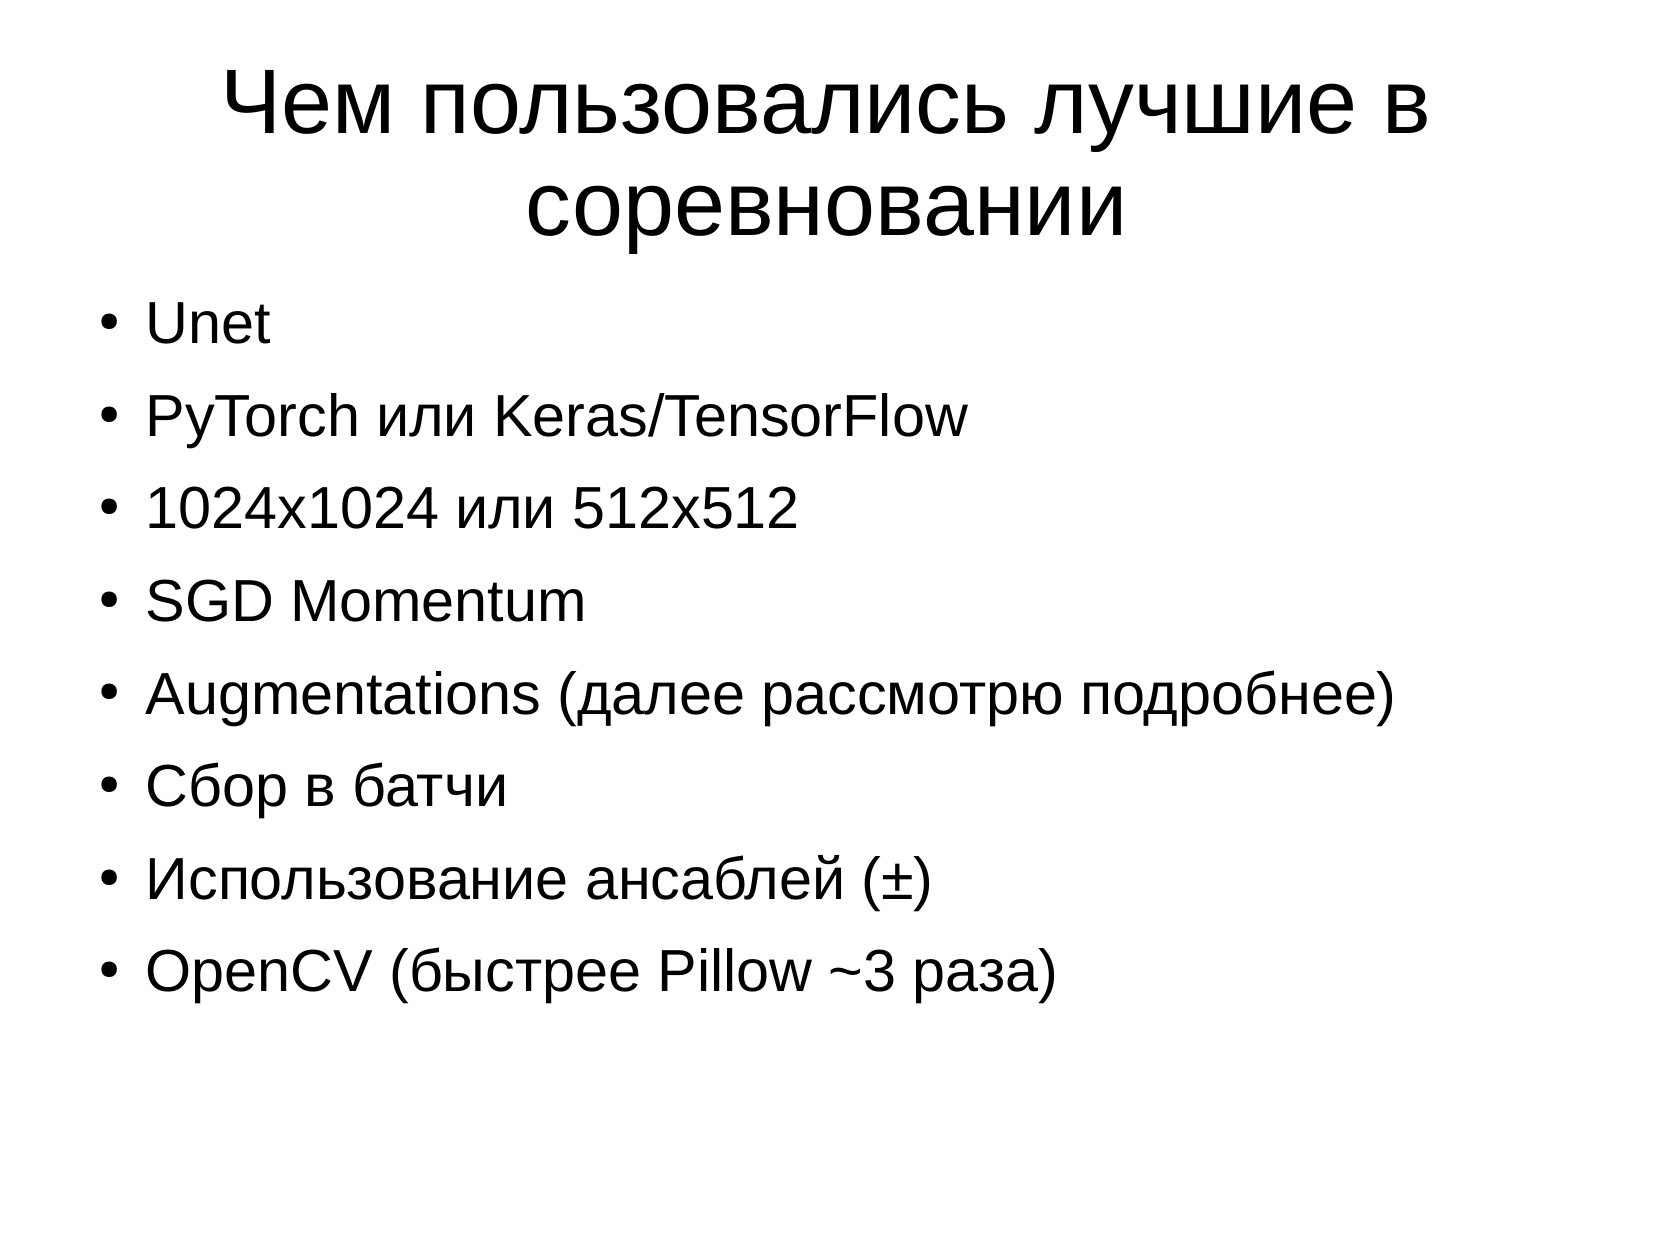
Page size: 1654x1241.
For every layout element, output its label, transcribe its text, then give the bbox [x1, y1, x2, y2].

list Unet PyTorch или Keras/TensorFlow 1024x1024 или 512x512 SGD Momentum Augmentations (далее рассмотрю подробнее) Сбор в батчи Использование ансаблей (±) OpenCV (быстрее Pillow ~3 раза) [82, 290, 1571, 1010]
title Чем пользовались лучшие в соревновании [82, 49, 1571, 257]
